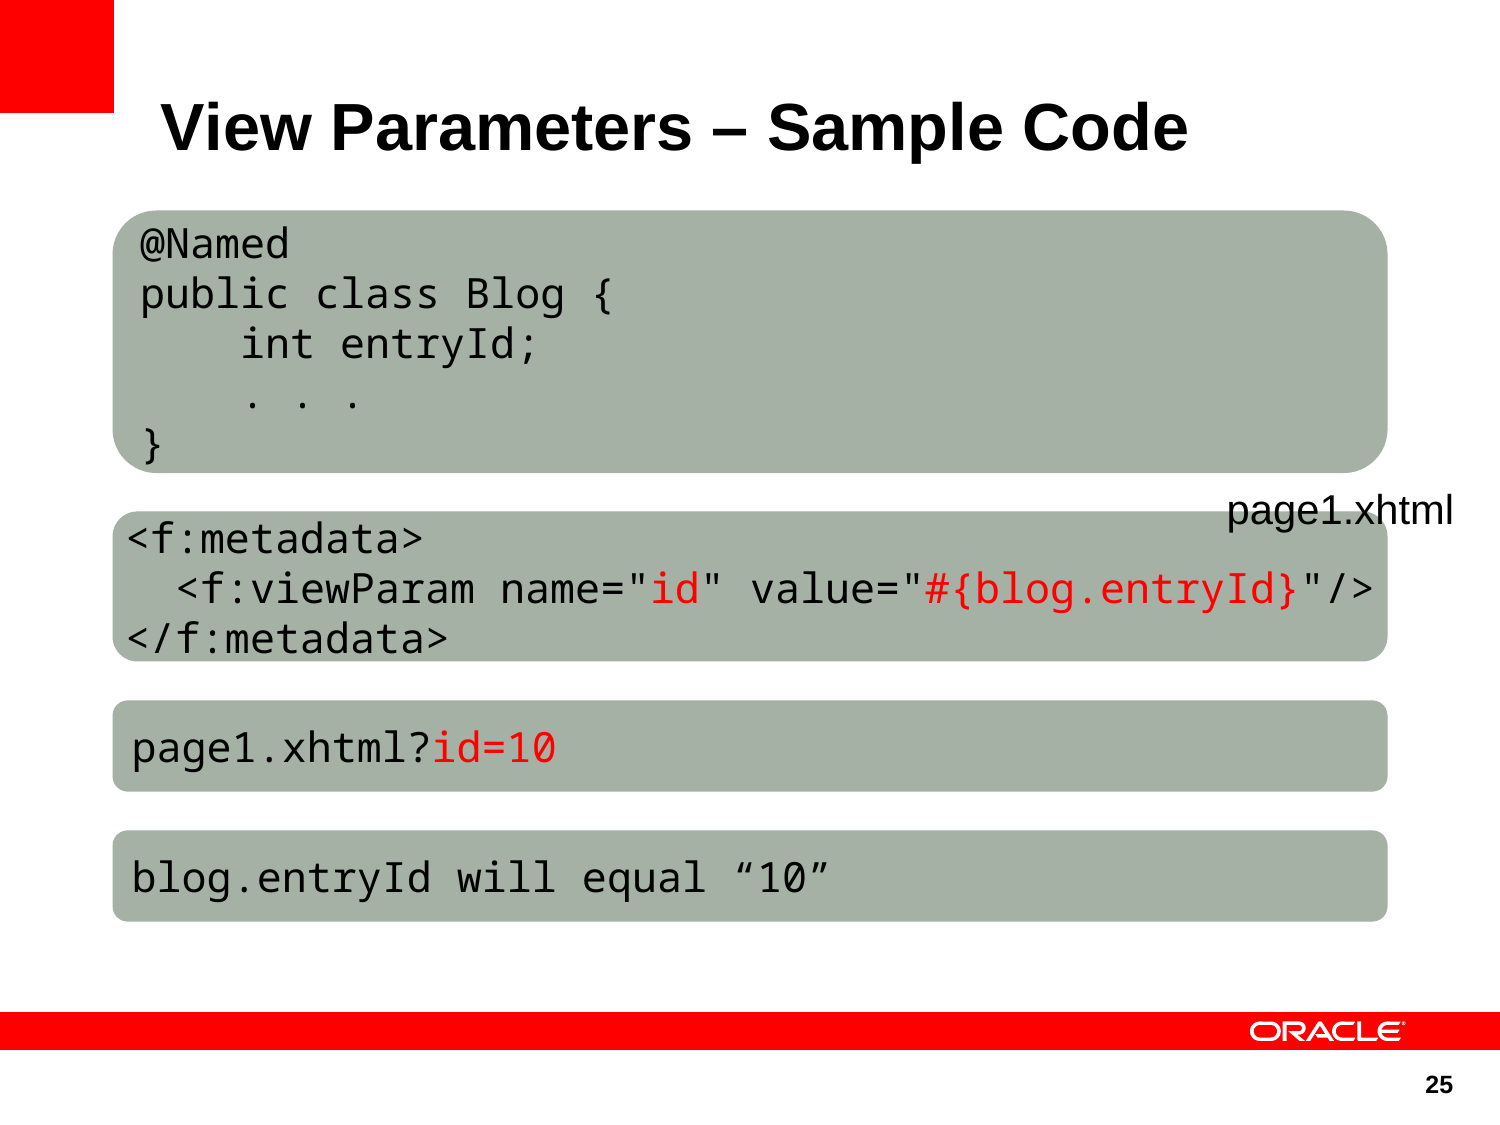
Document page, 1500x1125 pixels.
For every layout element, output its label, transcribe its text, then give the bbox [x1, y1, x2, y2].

text_box blog.entryId will equal “10” [112, 830, 1388, 922]
text_box <f:metadata> <f:viewParam name="id" value="#{blog.entryId}"/> </f:metadata> [112, 511, 1388, 662]
picture [0, 0, 114, 113]
text_box page1.xhtml?id=10 [112, 700, 1388, 792]
title View Parameters – Sample Code [145, 42, 1390, 213]
text_box page1.xhtml [1211, 475, 1469, 541]
picture [0, 1012, 1500, 1050]
text_box @Named public class Blog { int entryId; . . . } [112, 210, 1388, 474]
